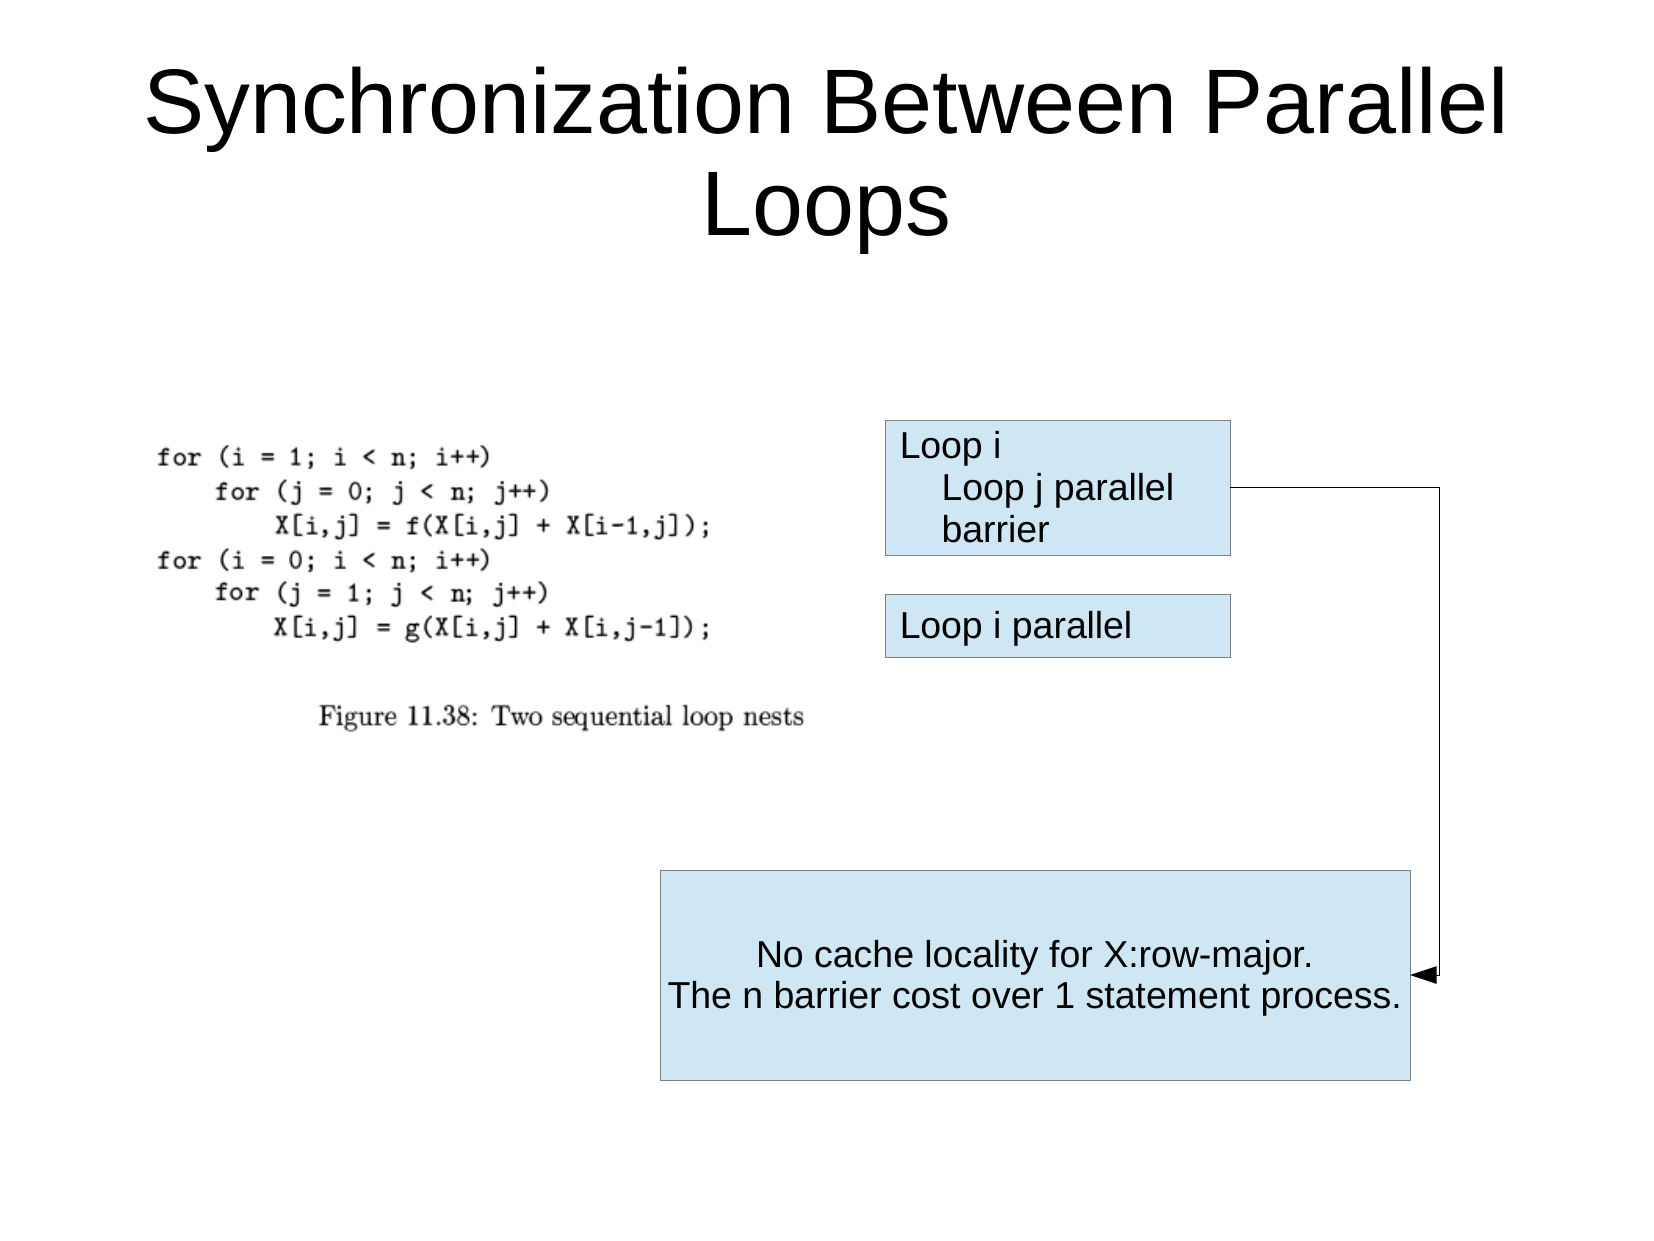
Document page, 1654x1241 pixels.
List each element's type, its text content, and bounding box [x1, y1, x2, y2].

text_box Loop i Loop j parallel barrier [885, 420, 1231, 556]
title Synchronization Between Parallel Loops [82, 49, 1571, 257]
text_box Loop i parallel [885, 594, 1231, 658]
text_box No cache locality for X:row-major. The n barrier cost over 1 statement process. [660, 870, 1411, 1081]
picture [147, 433, 811, 736]
